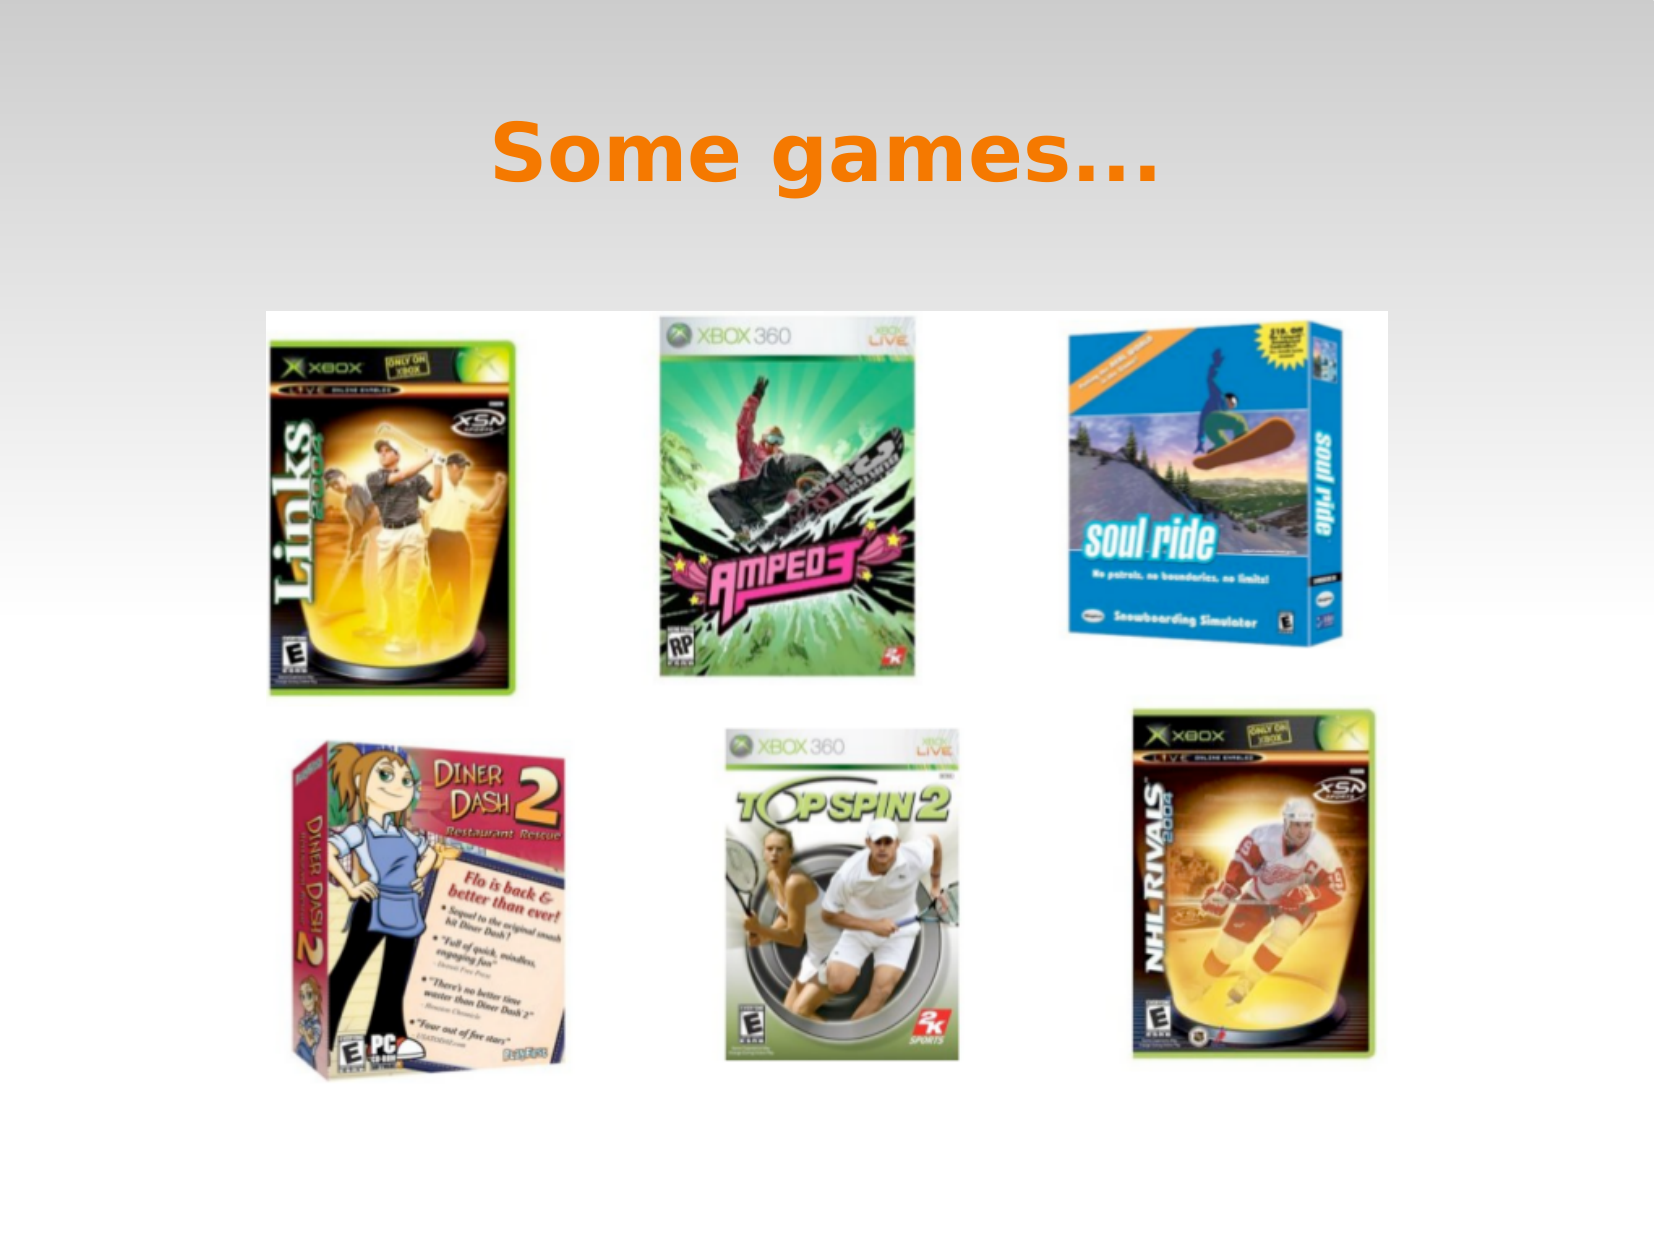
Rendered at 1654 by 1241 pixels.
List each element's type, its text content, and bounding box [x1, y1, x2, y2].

title Some games... [82, 49, 1571, 257]
picture [266, 311, 1388, 1088]
